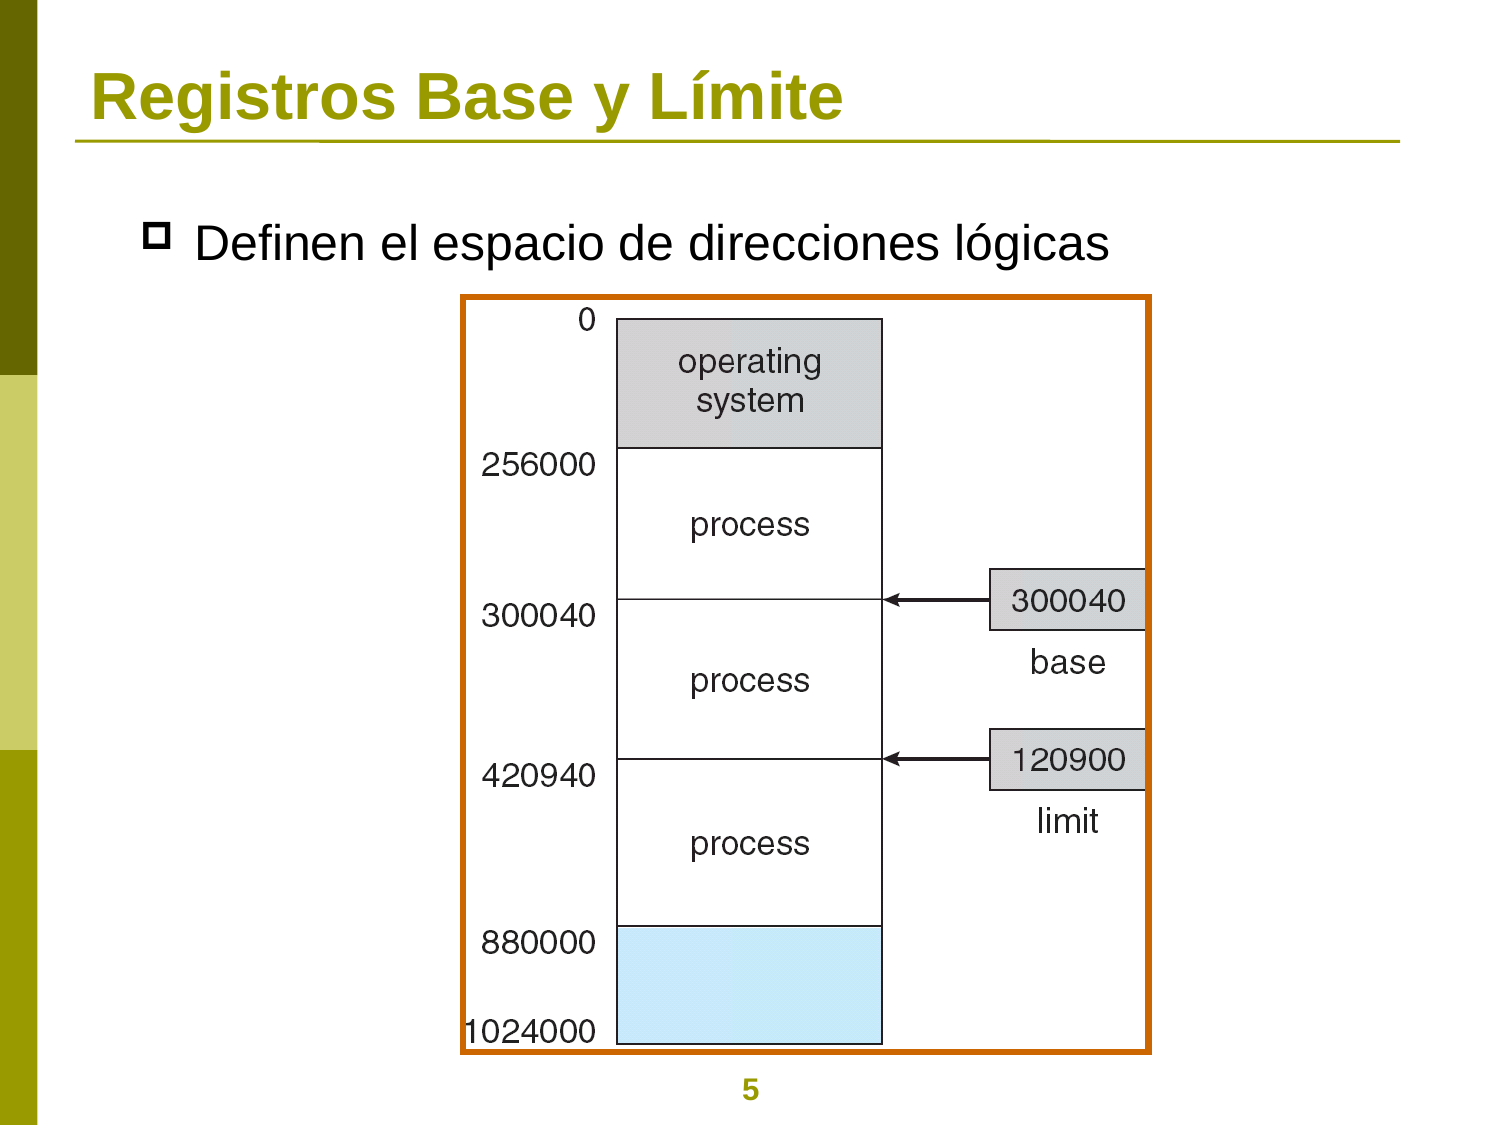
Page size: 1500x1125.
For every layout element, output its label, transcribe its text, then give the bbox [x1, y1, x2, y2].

text_box Registros Base y Límite [75, 45, 1284, 141]
picture [466, 299, 1146, 1049]
text_box Definen el espacio de direcciones lógicas [124, 203, 1331, 939]
